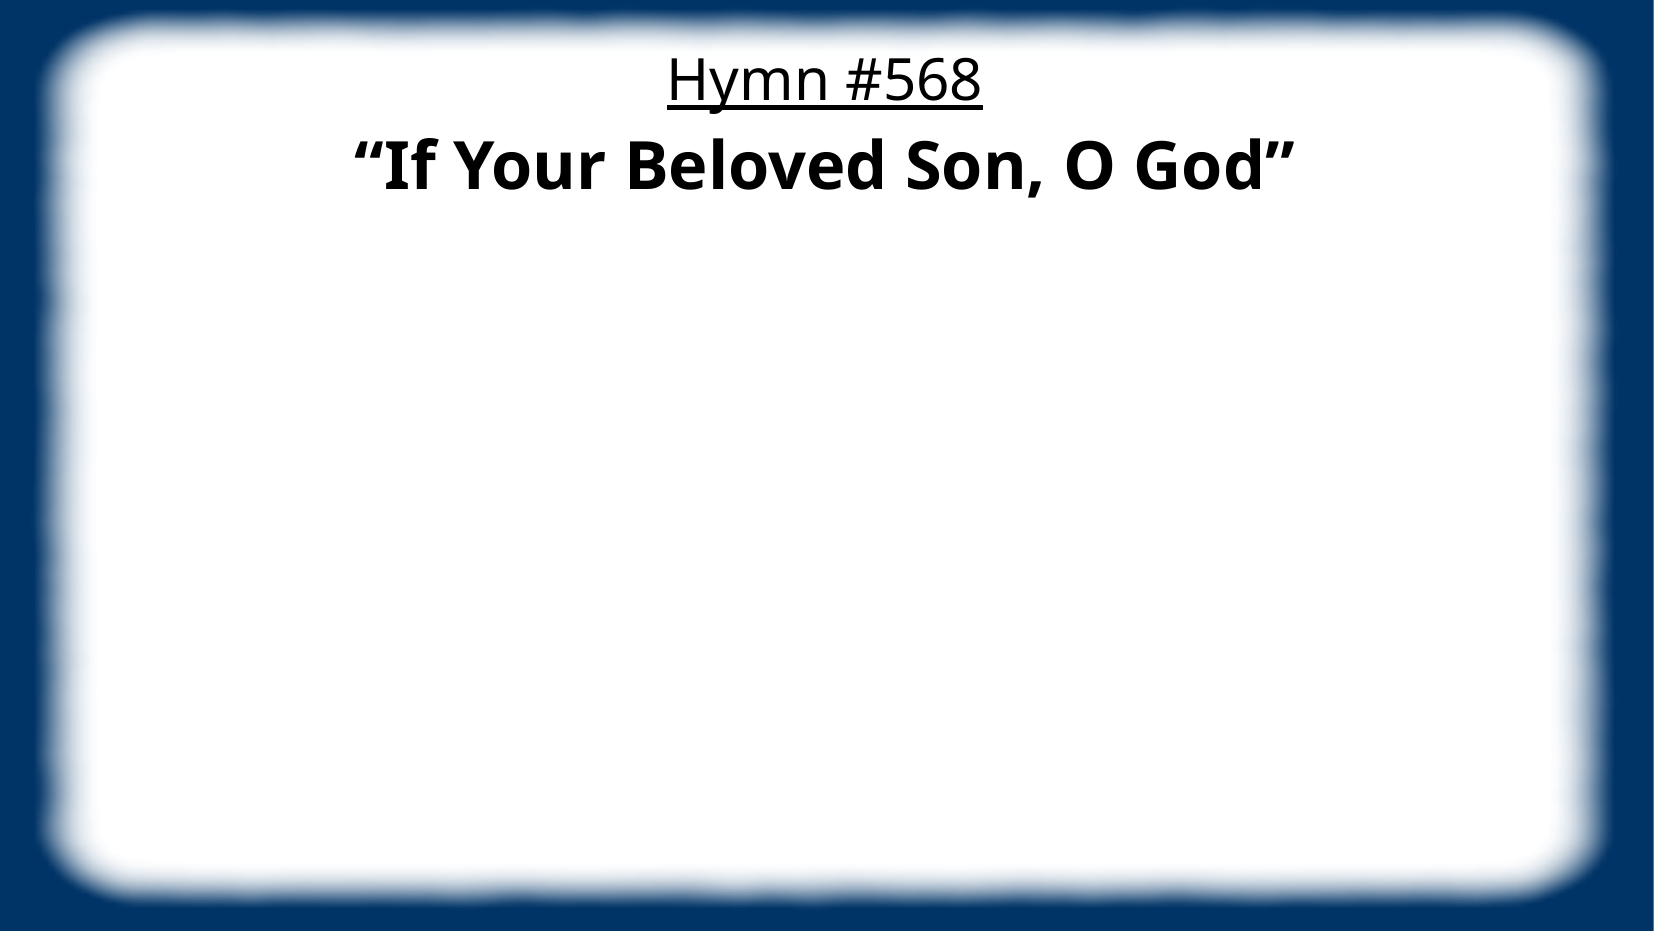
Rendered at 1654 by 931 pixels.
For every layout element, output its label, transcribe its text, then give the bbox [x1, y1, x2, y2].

text_box Hymn #568 “If Your Beloved Son, O God” [75, 31, 1576, 213]
picture [0, 0, 1654, 931]
